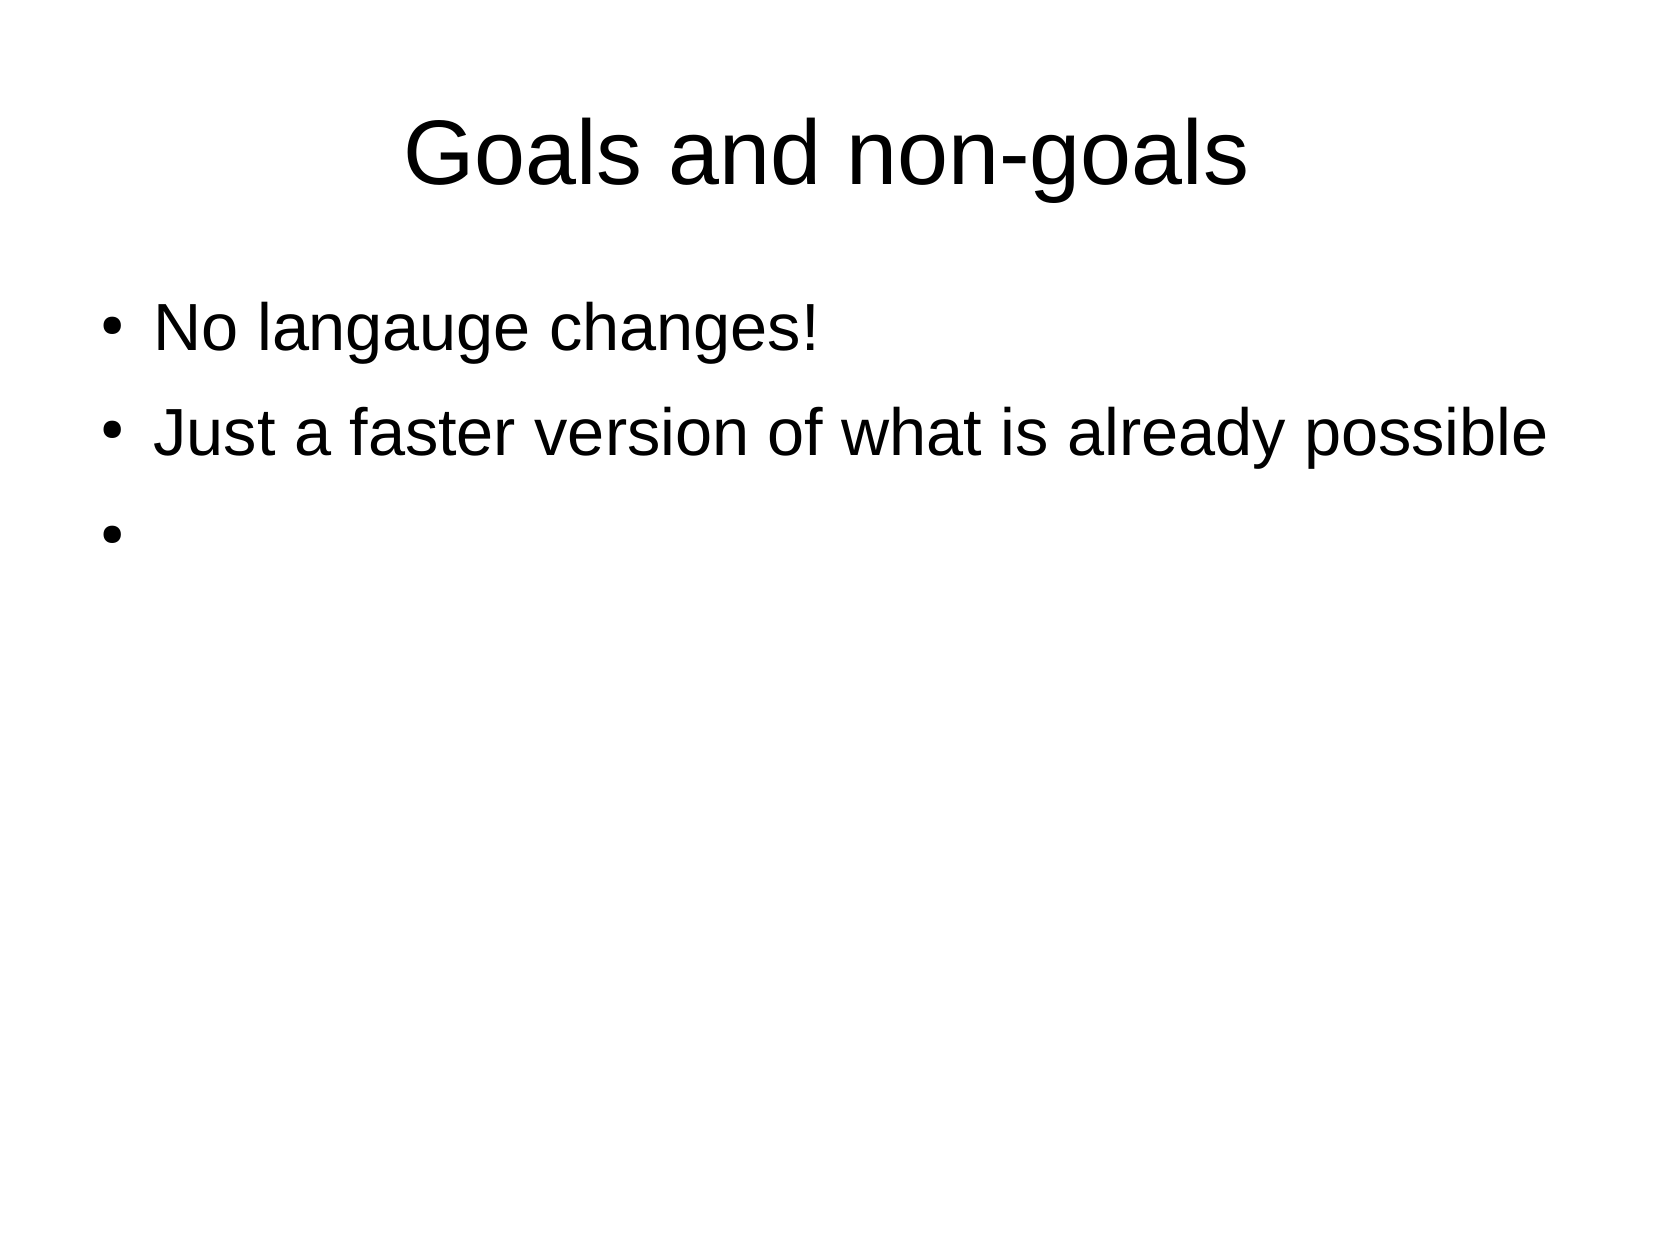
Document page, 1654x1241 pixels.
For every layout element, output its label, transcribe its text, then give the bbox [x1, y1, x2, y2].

list No langauge changes! Just a faster version of what is already possible [82, 290, 1571, 1010]
title Goals and non-goals [82, 49, 1571, 257]
